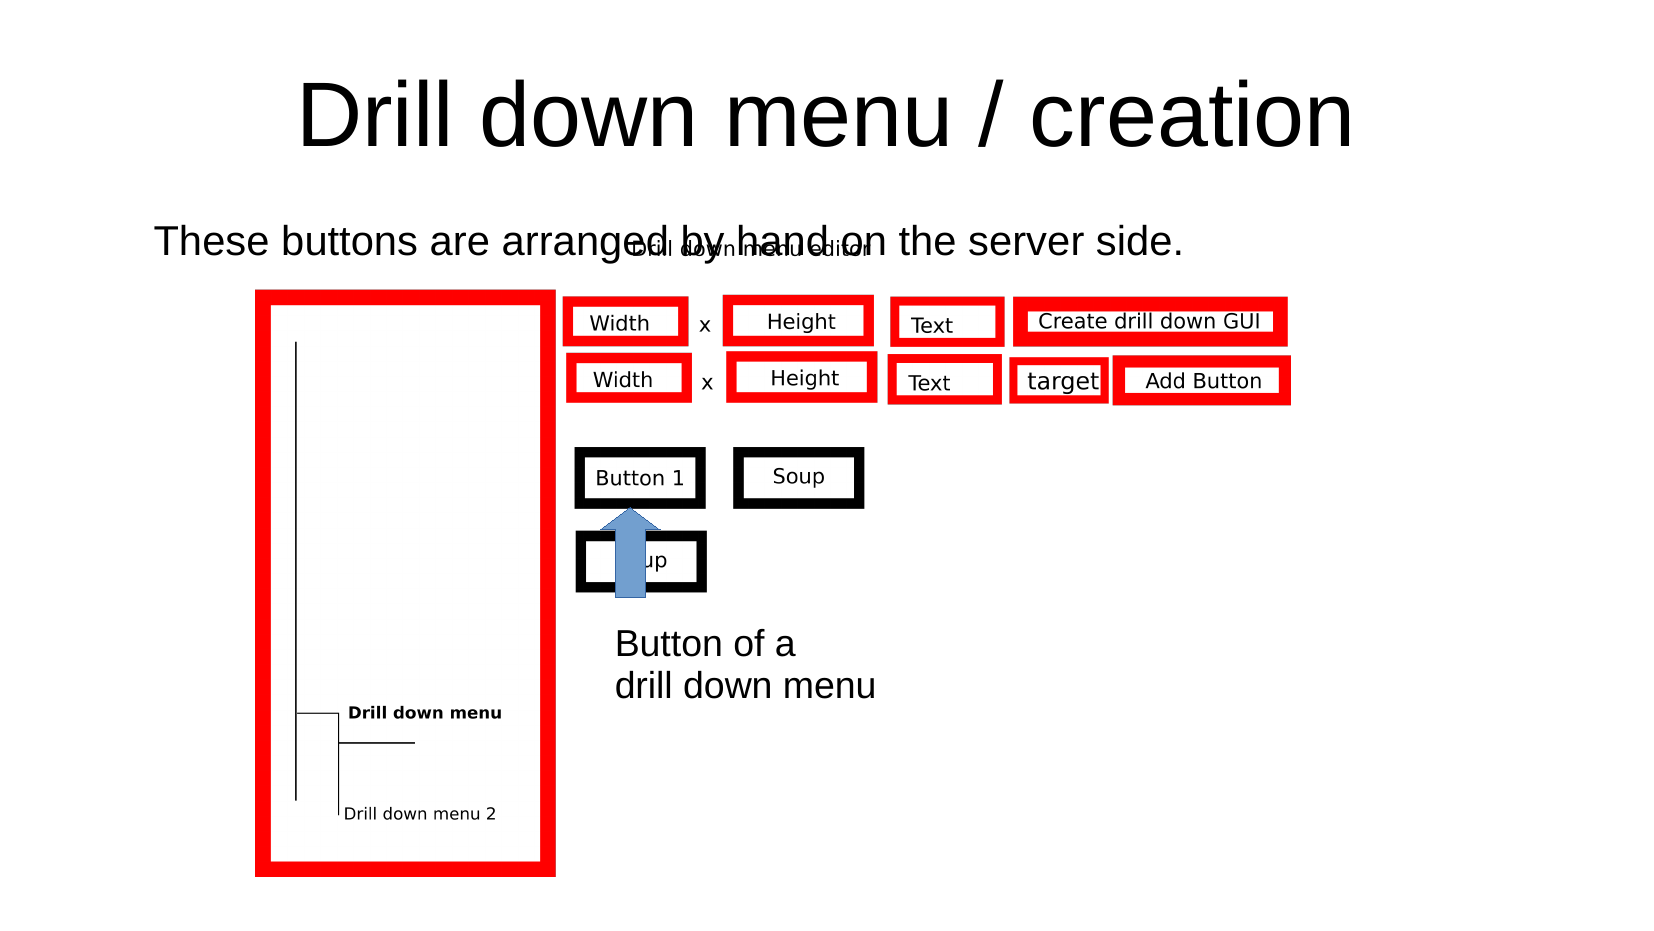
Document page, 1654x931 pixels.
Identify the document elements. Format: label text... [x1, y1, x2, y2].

text_box [600, 507, 661, 598]
picture [255, 758, 1291, 877]
text_box Button of a drill down menu [600, 615, 892, 714]
list These buttons are arranged by hand on the server side. [82, 217, 1571, 758]
title Drill down menu / creation [82, 37, 1571, 193]
